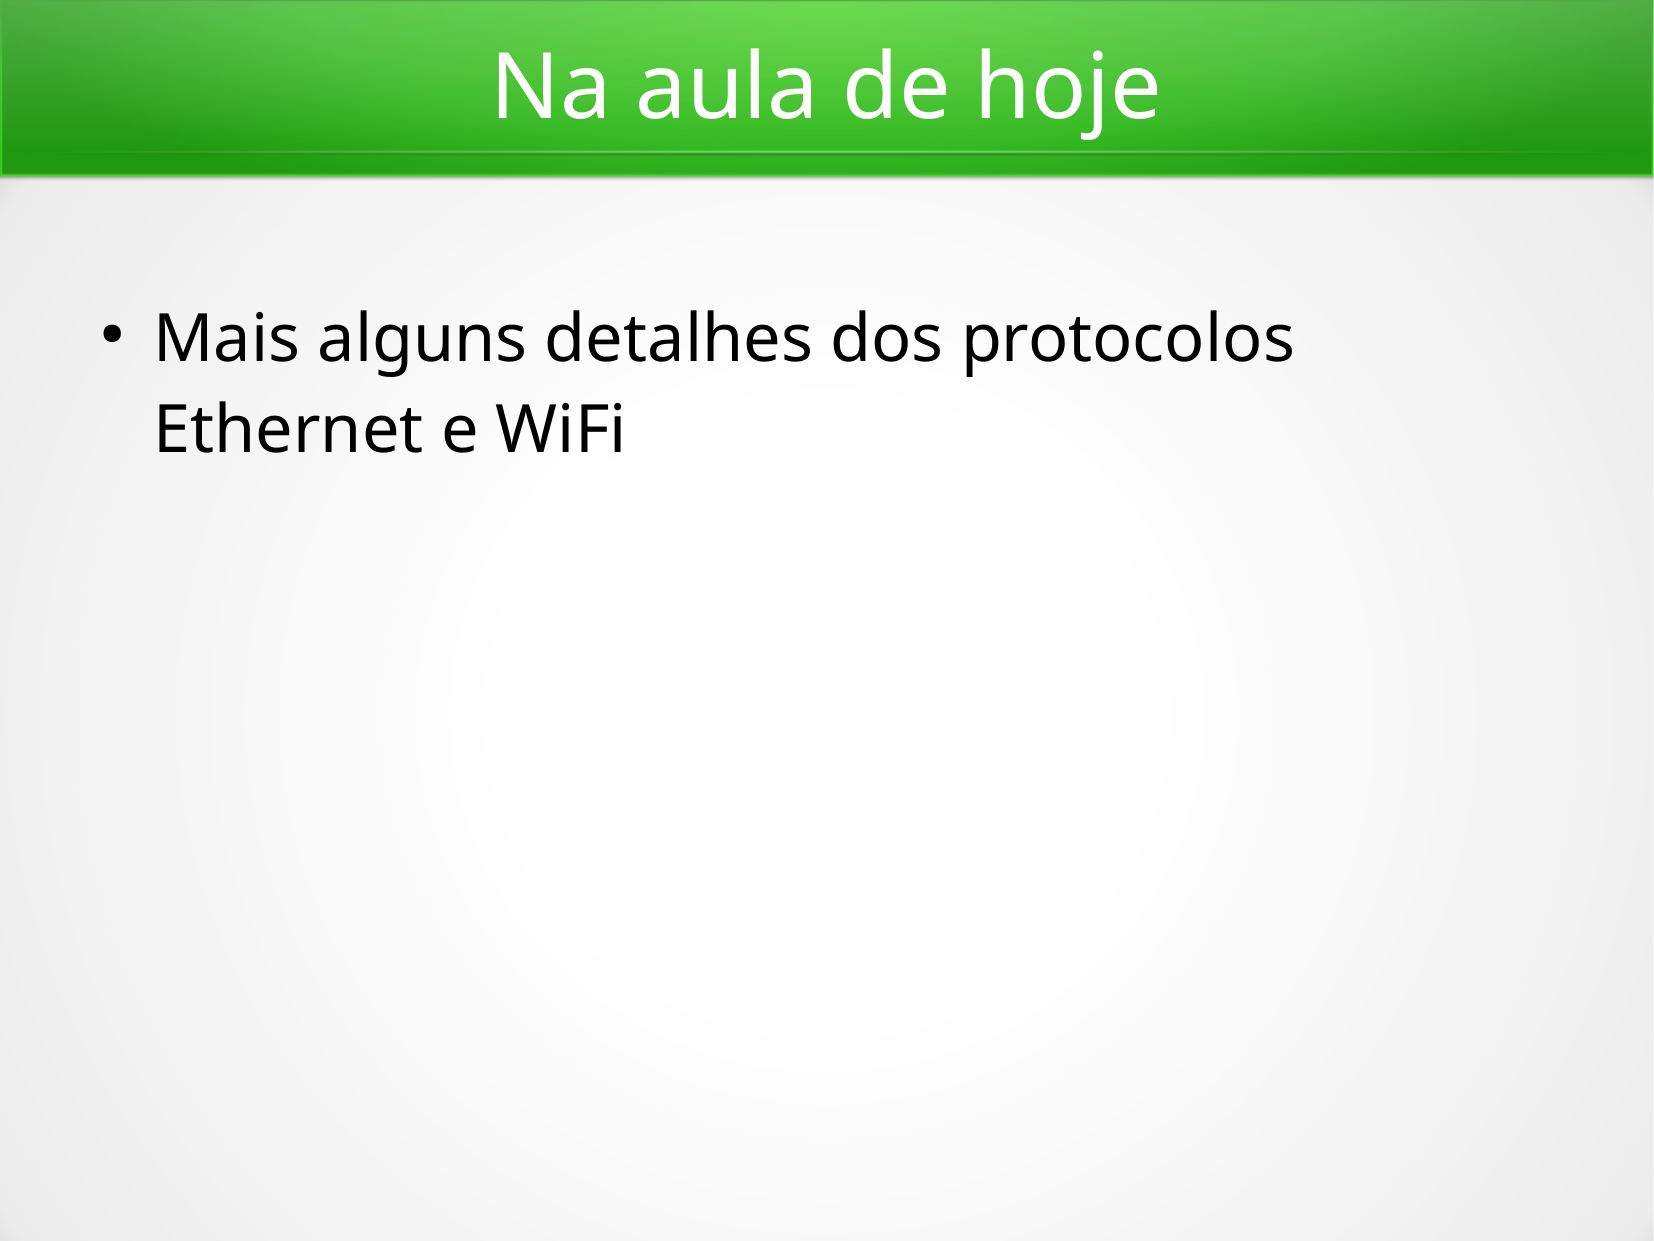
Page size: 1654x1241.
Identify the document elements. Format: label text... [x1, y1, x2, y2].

list Mais alguns detalhes dos protocolos Ethernet e WiFi [82, 290, 1571, 1010]
picture [0, 0, 1654, 1241]
title Na aula de hoje [82, 11, 1571, 154]
